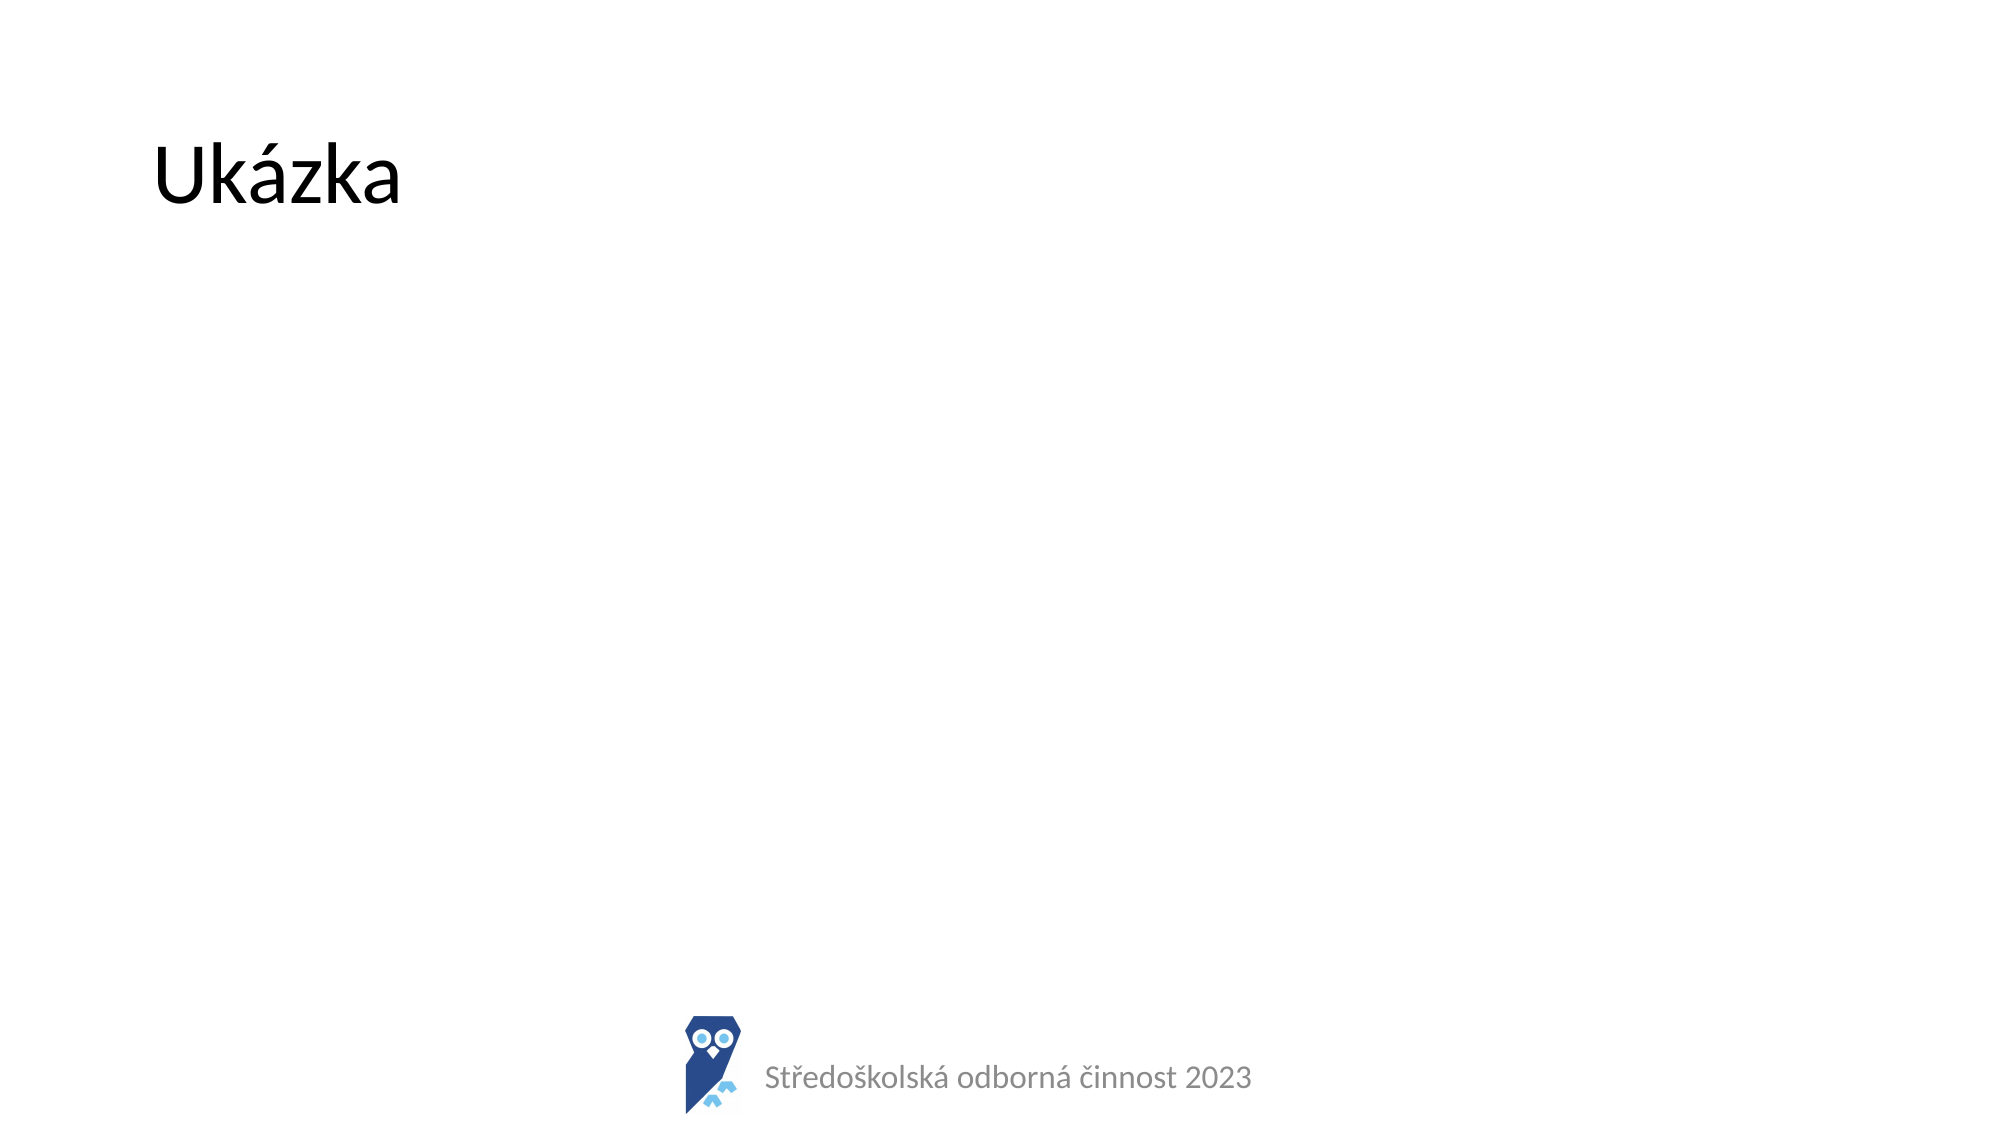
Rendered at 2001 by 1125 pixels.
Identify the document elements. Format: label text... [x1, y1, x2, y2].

title Ukázka [137, 60, 1863, 278]
picture [685, 1016, 741, 1114]
